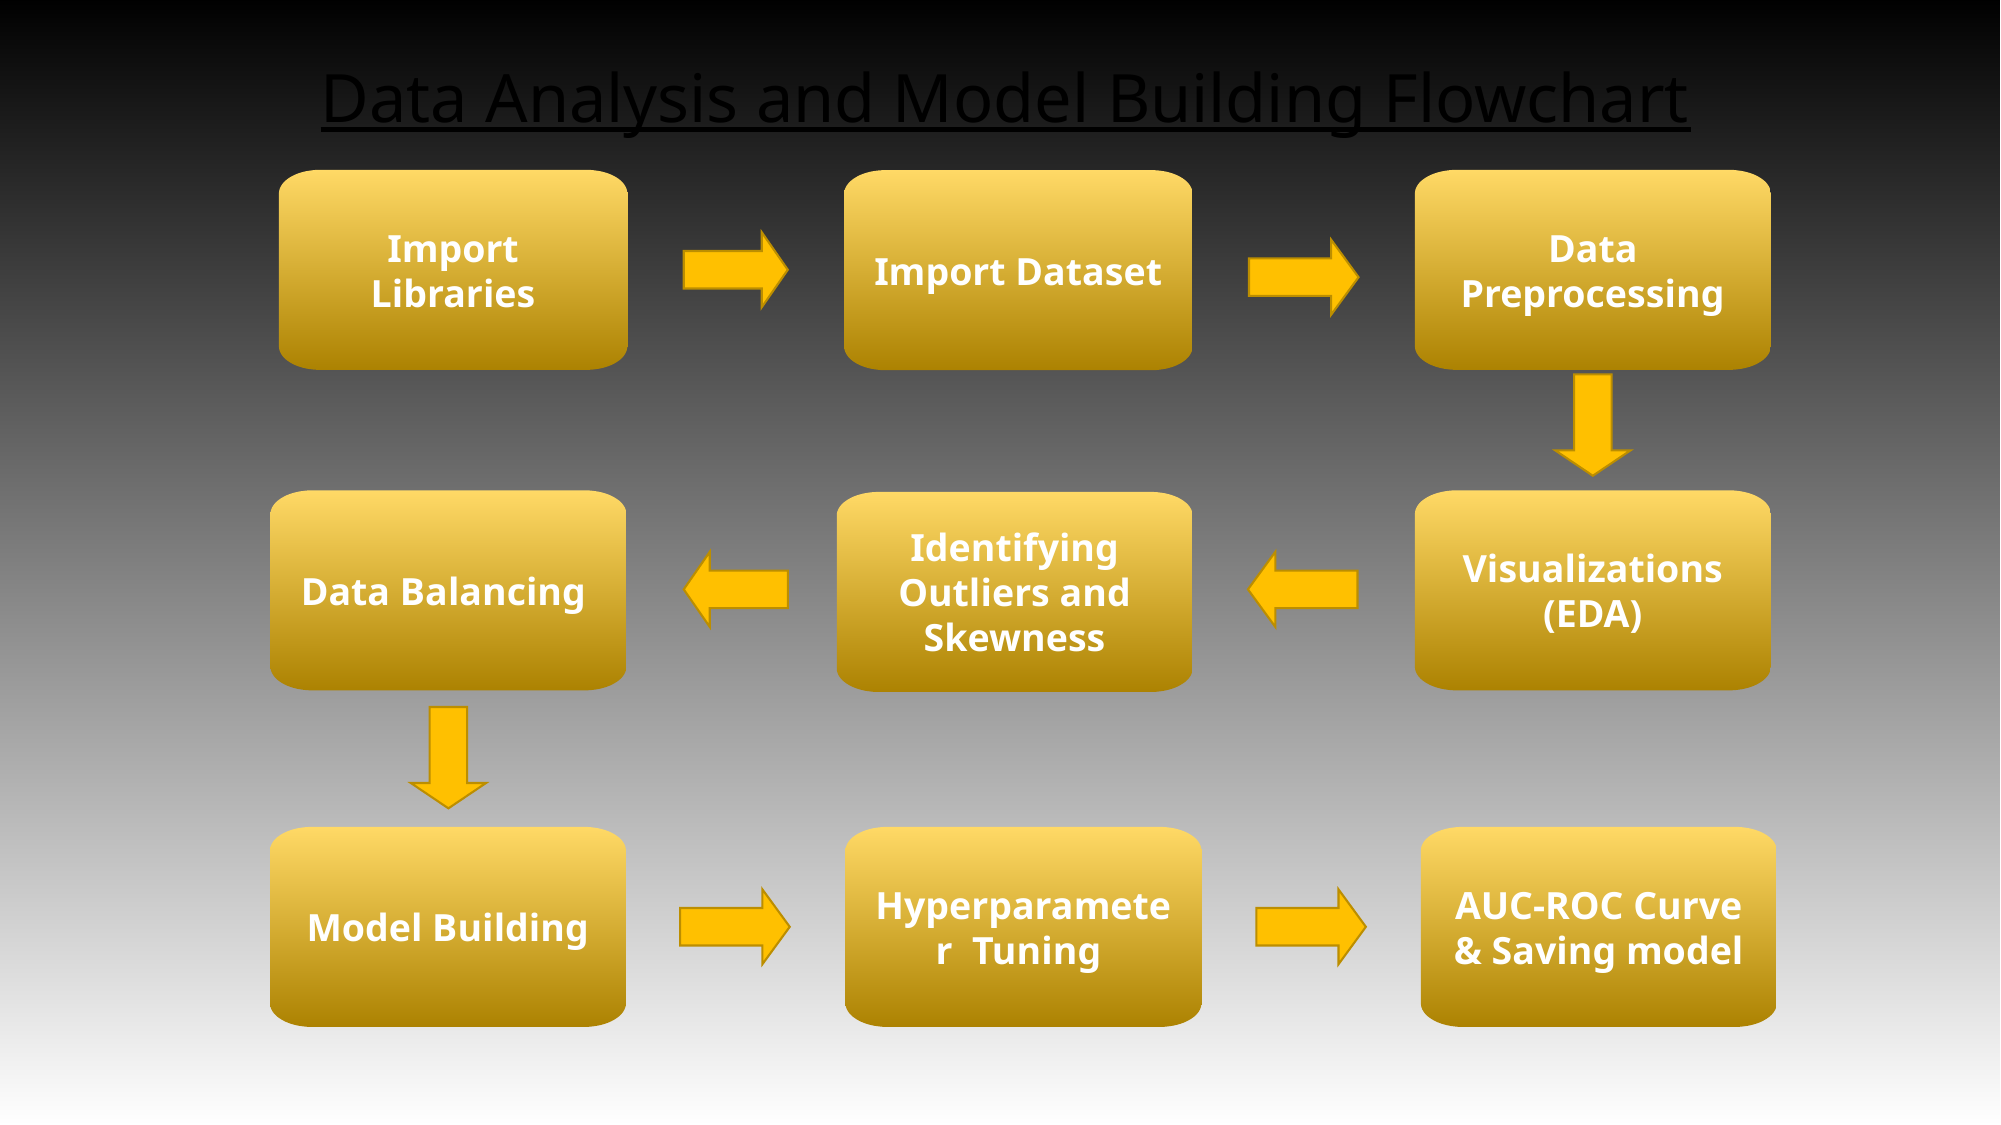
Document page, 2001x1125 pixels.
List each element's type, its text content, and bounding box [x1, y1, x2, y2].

text_box Visualizations (EDA) [1414, 490, 1771, 691]
text_box Data Analysis and Model Building Flowchart [83, 48, 1929, 189]
text_box Model Building [270, 826, 626, 1027]
text_box Import Dataset [844, 170, 1193, 371]
text_box [1249, 239, 1359, 315]
text_box [1555, 374, 1631, 476]
text_box Data Preprocessing [1414, 169, 1771, 370]
text_box [410, 707, 487, 809]
text_box Hyperparameter Tuning [845, 826, 1202, 1027]
text_box Import Libraries [278, 169, 628, 370]
text_box Data Balancing [270, 490, 627, 691]
text_box [1256, 889, 1366, 965]
text_box [1247, 551, 1358, 627]
text_box AUC-ROC Curve & Saving model [1420, 826, 1777, 1027]
text_box [683, 232, 788, 308]
text_box [683, 551, 788, 627]
text_box [680, 889, 790, 965]
text_box Identifying Outliers and Skewness [836, 491, 1193, 692]
